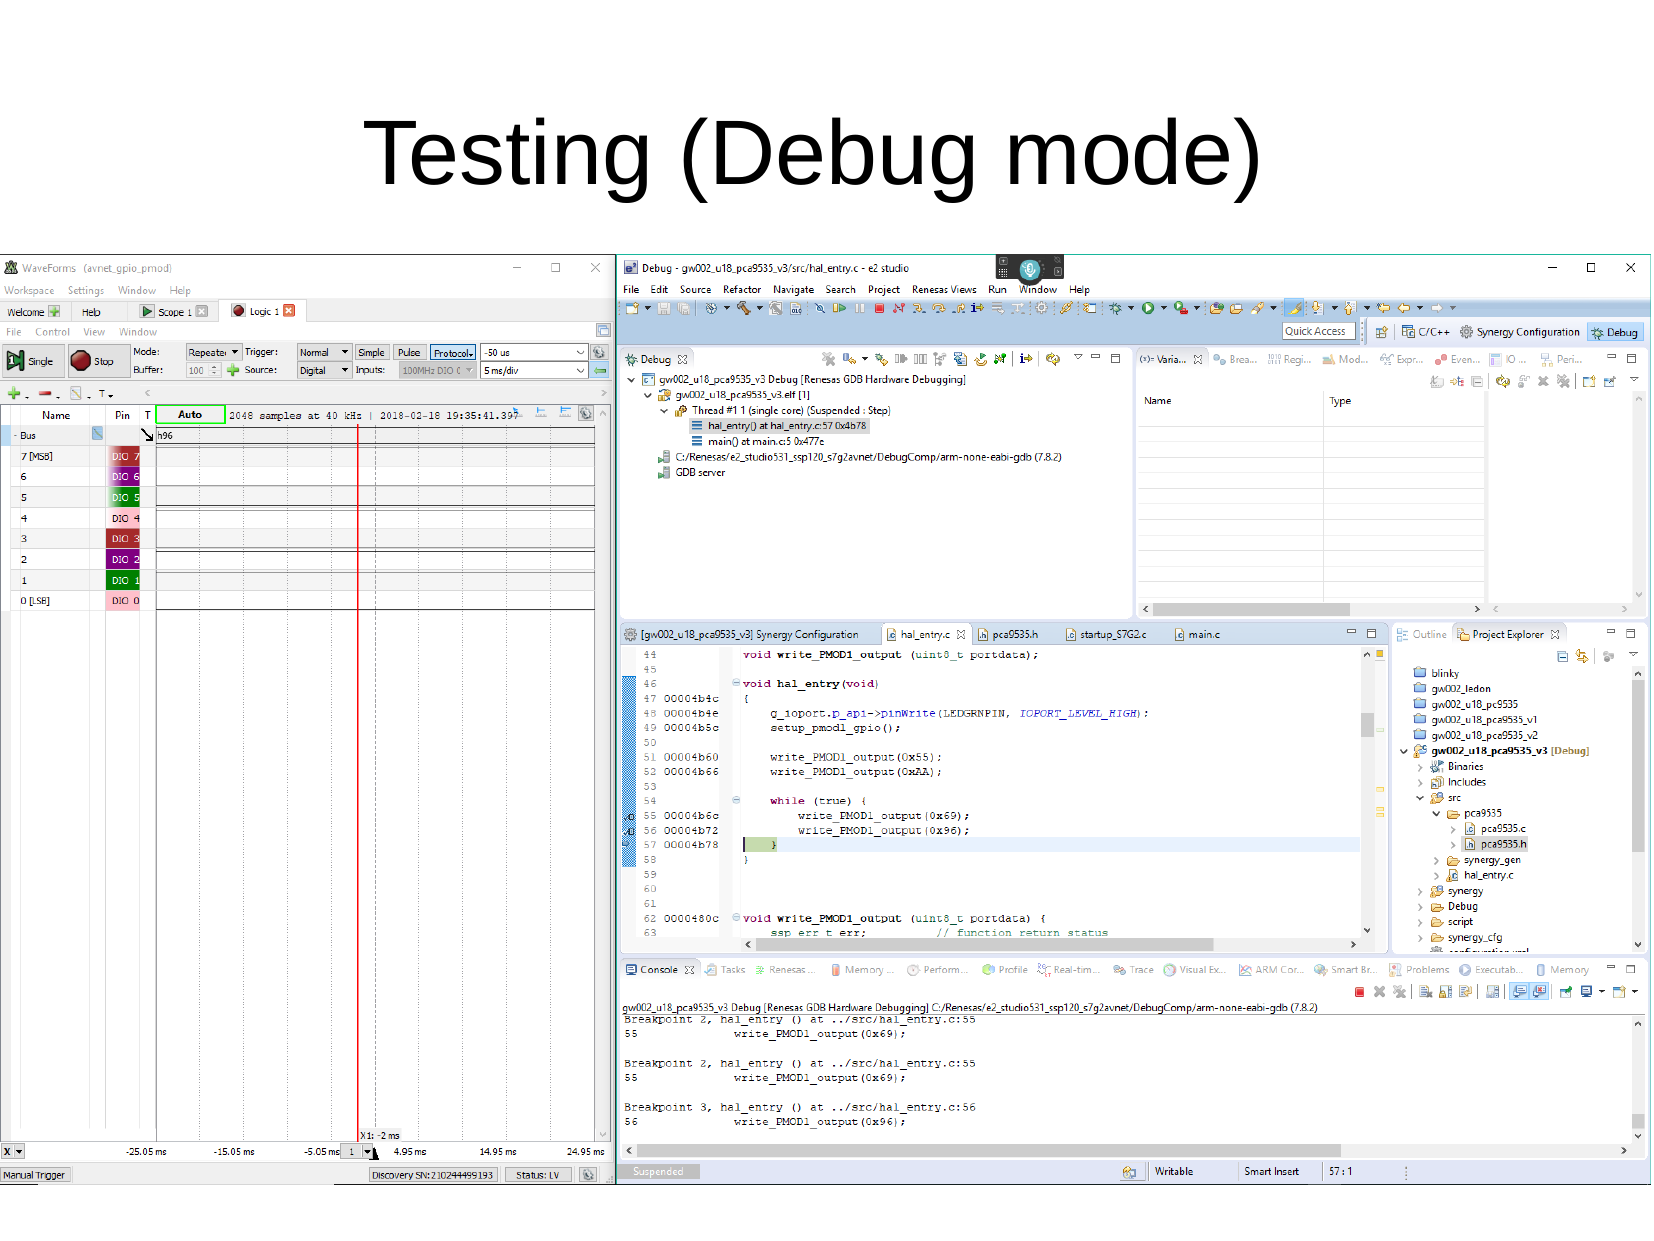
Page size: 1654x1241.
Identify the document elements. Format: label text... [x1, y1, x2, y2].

picture [0, 254, 1651, 1186]
title Testing (Debug mode) [82, 49, 1571, 254]
